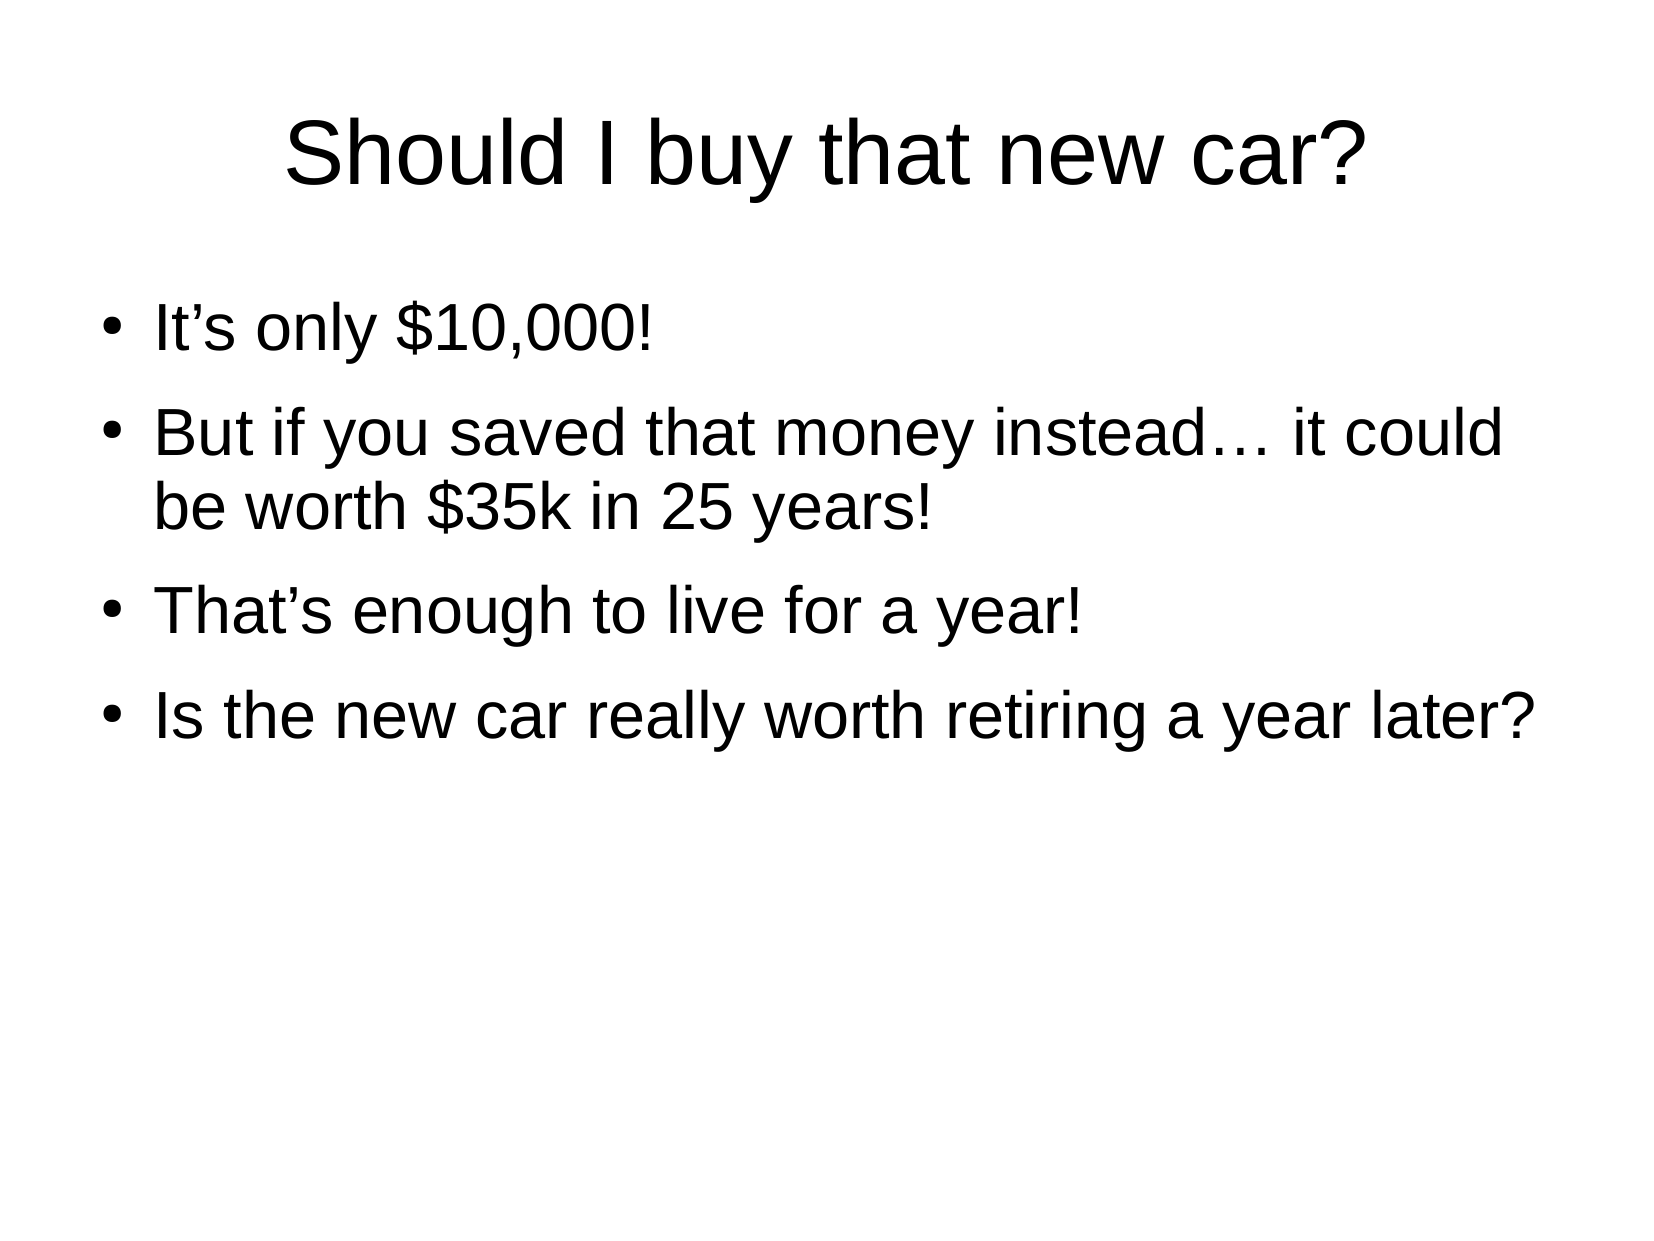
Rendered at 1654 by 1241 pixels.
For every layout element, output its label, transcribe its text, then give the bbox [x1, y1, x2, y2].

list It’s only $10,000! But if you saved that money instead… it could be worth $35k in 25 years! That’s enough to live for a year! Is the new car really worth retiring a year later? [82, 290, 1571, 1010]
title Should I buy that new car? [82, 49, 1571, 257]
